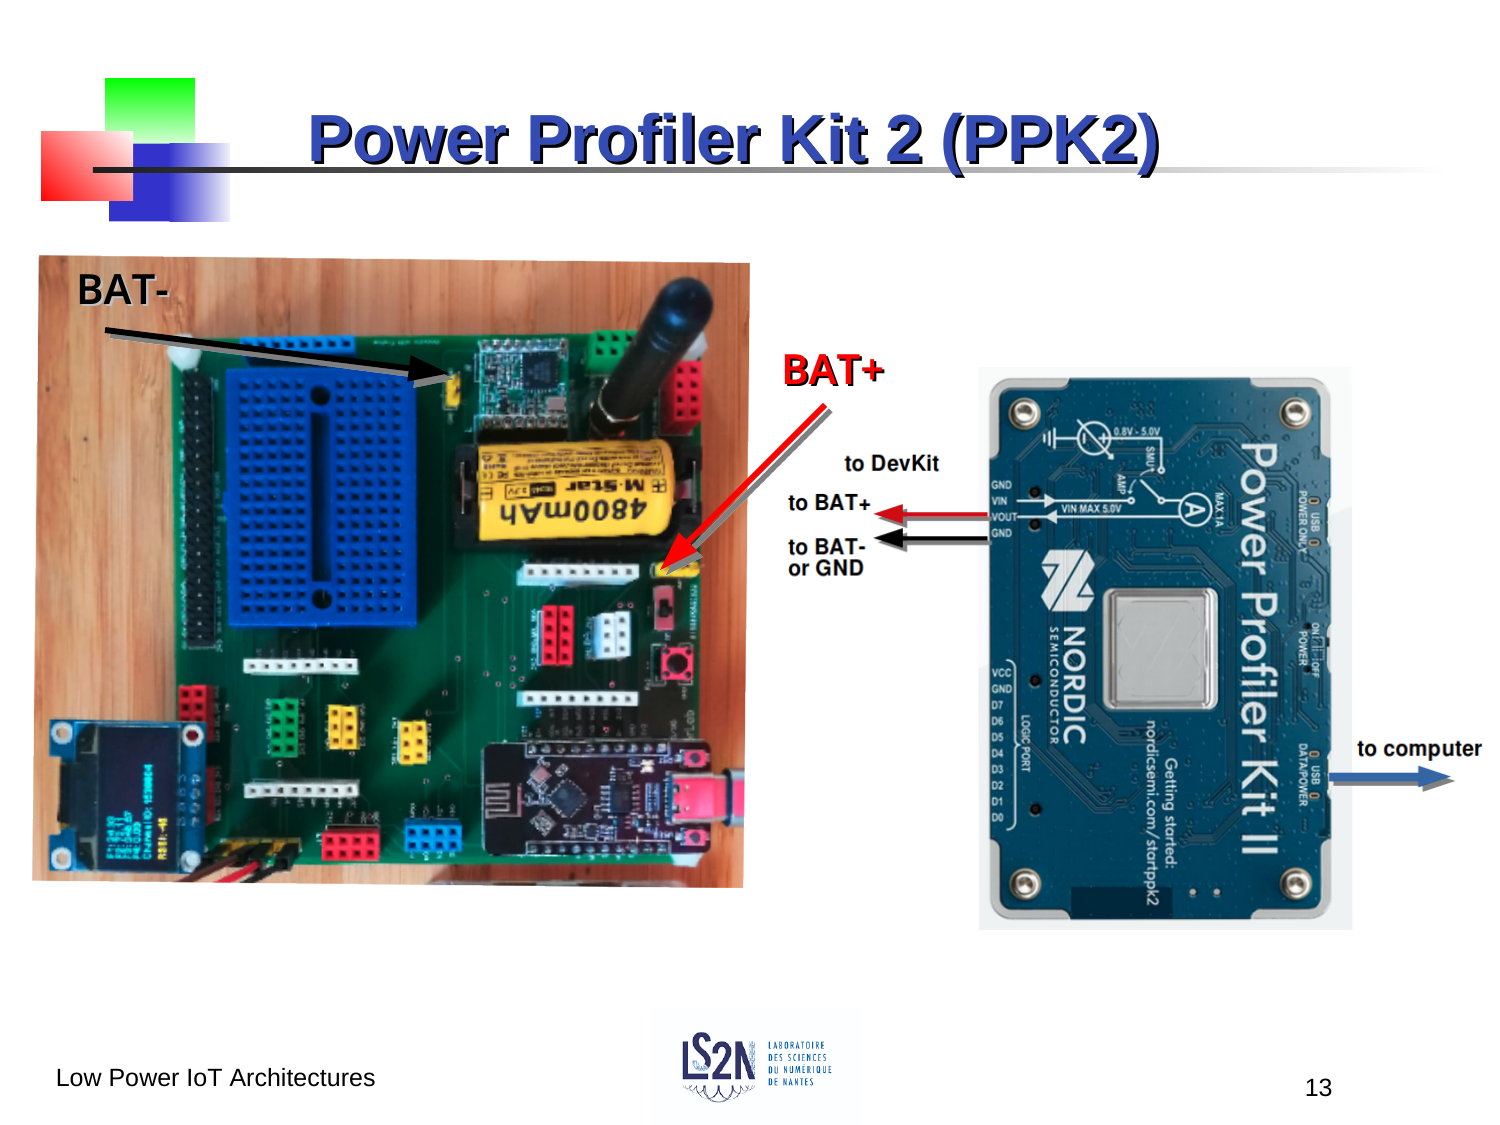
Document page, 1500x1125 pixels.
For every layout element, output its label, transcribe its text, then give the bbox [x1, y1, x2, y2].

picture [692, 488, 748, 544]
text_box BAT- [61, 254, 211, 325]
text_box BAT+ [766, 335, 916, 405]
picture [31, 254, 751, 888]
title Power Profiler Kit 2 (PPK2) [110, 86, 1306, 183]
picture [777, 405, 819, 447]
picture [777, 359, 1490, 931]
picture [651, 1009, 862, 1125]
